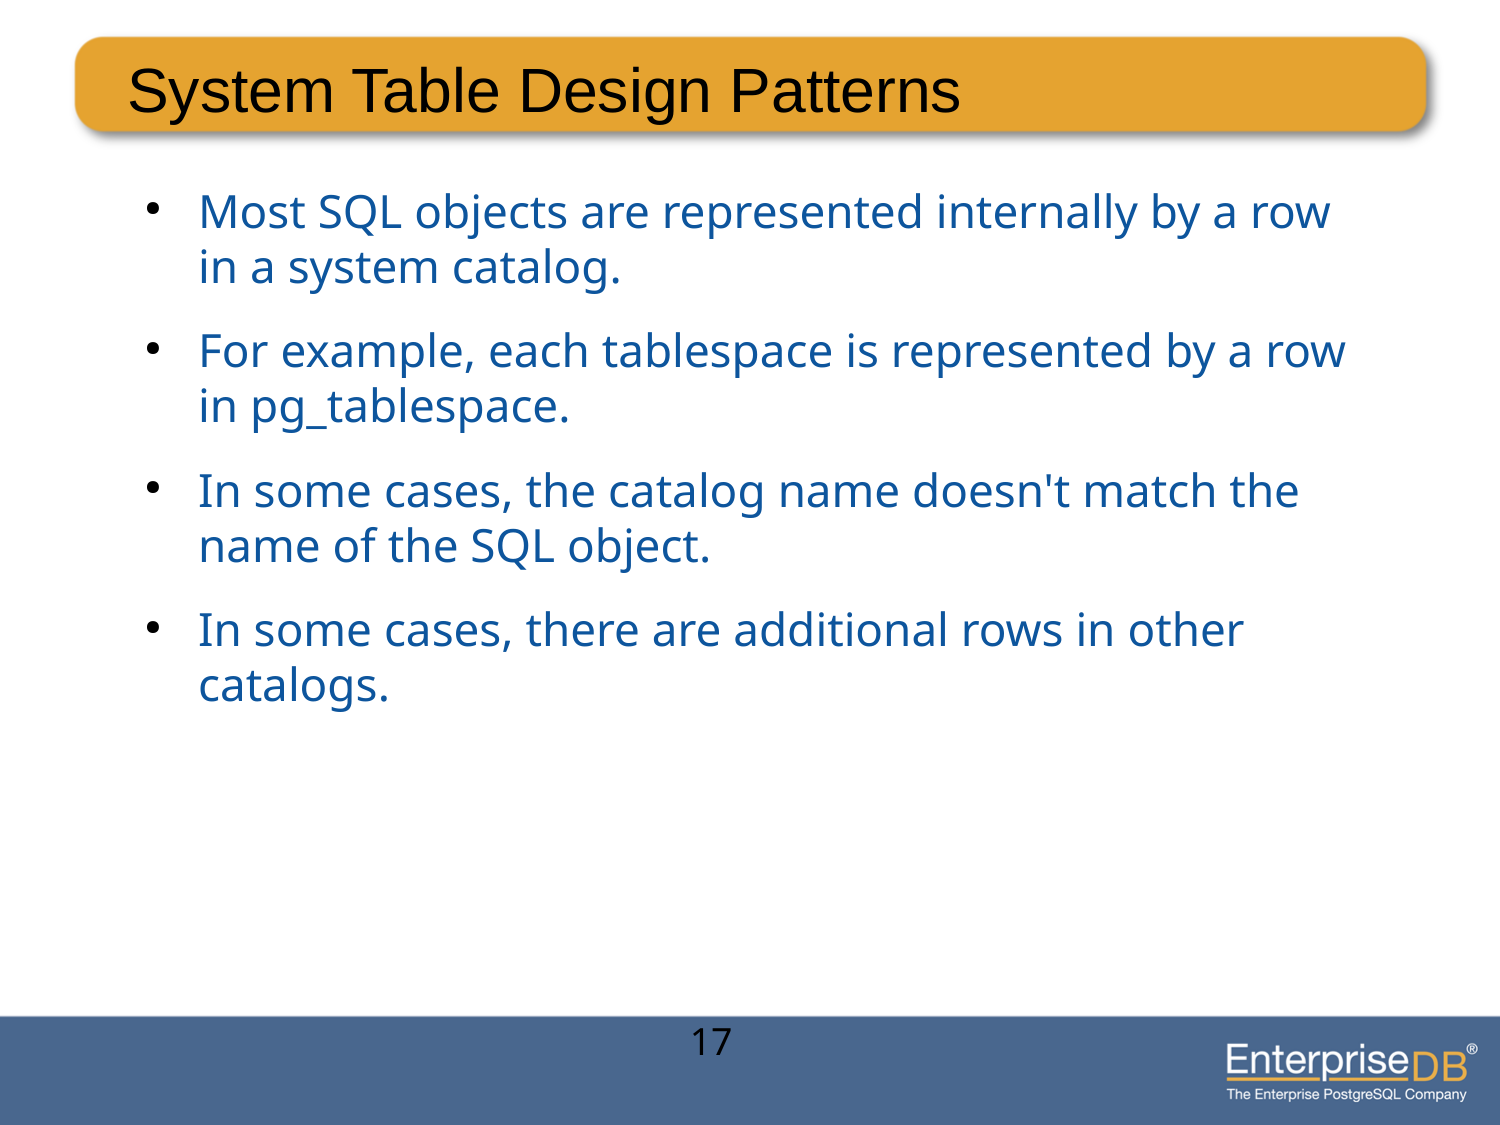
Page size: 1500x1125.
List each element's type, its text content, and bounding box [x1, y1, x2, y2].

picture [0, 0, 1500, 1125]
title System Table Design Patterns [112, 37, 1388, 138]
slide_number <number> [675, 1010, 825, 1125]
list Most SQL objects are represented internally by a row in a system catalog. For example, each tablespace is represented by a row in pg_tablespace. In some cases, the catalog name doesn't match the name of the SQL object. In some cases, there are additional rows in other catalogs. [112, 174, 1388, 963]
